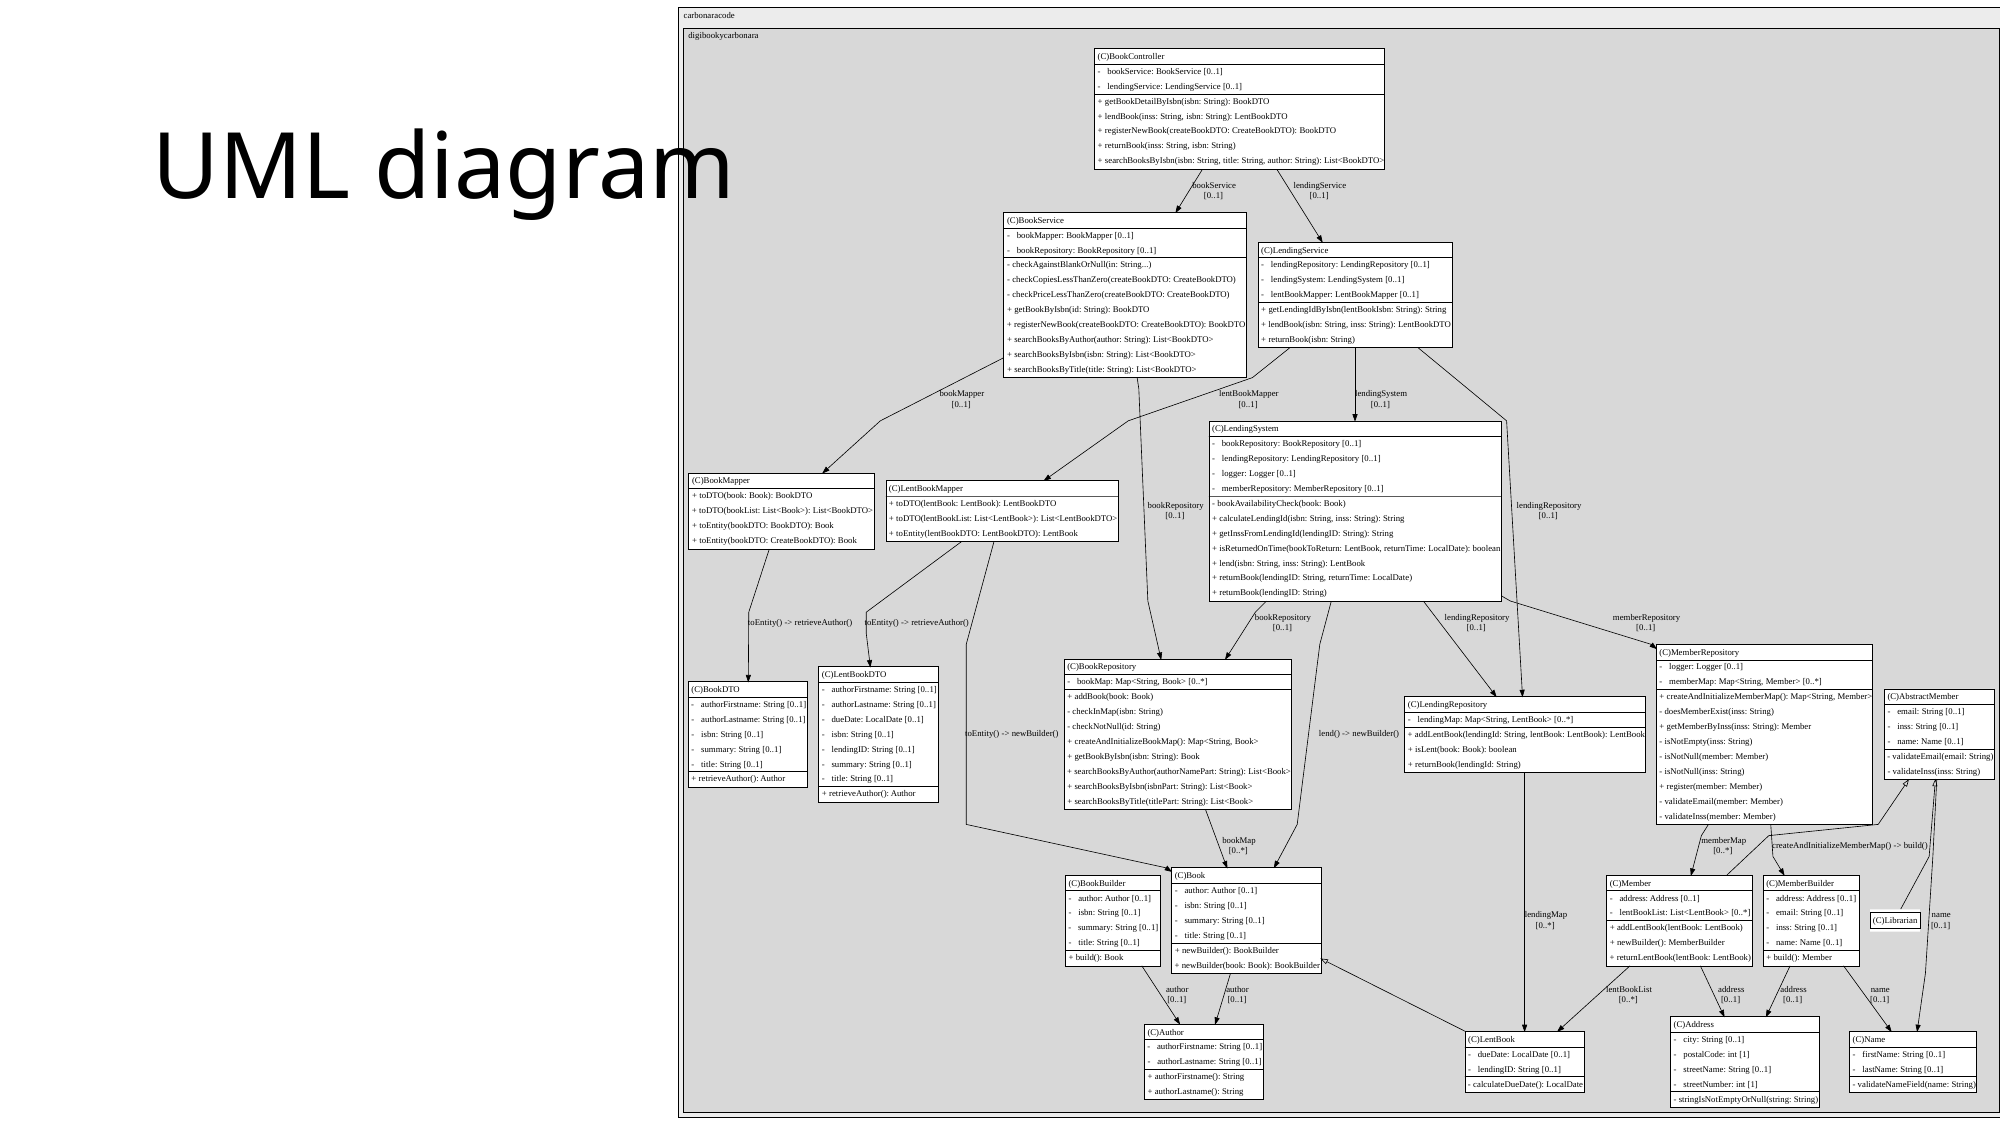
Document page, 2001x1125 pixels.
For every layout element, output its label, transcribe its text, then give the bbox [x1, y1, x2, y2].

title UML diagram [137, 59, 1863, 278]
picture [670, 0, 2000, 1125]
